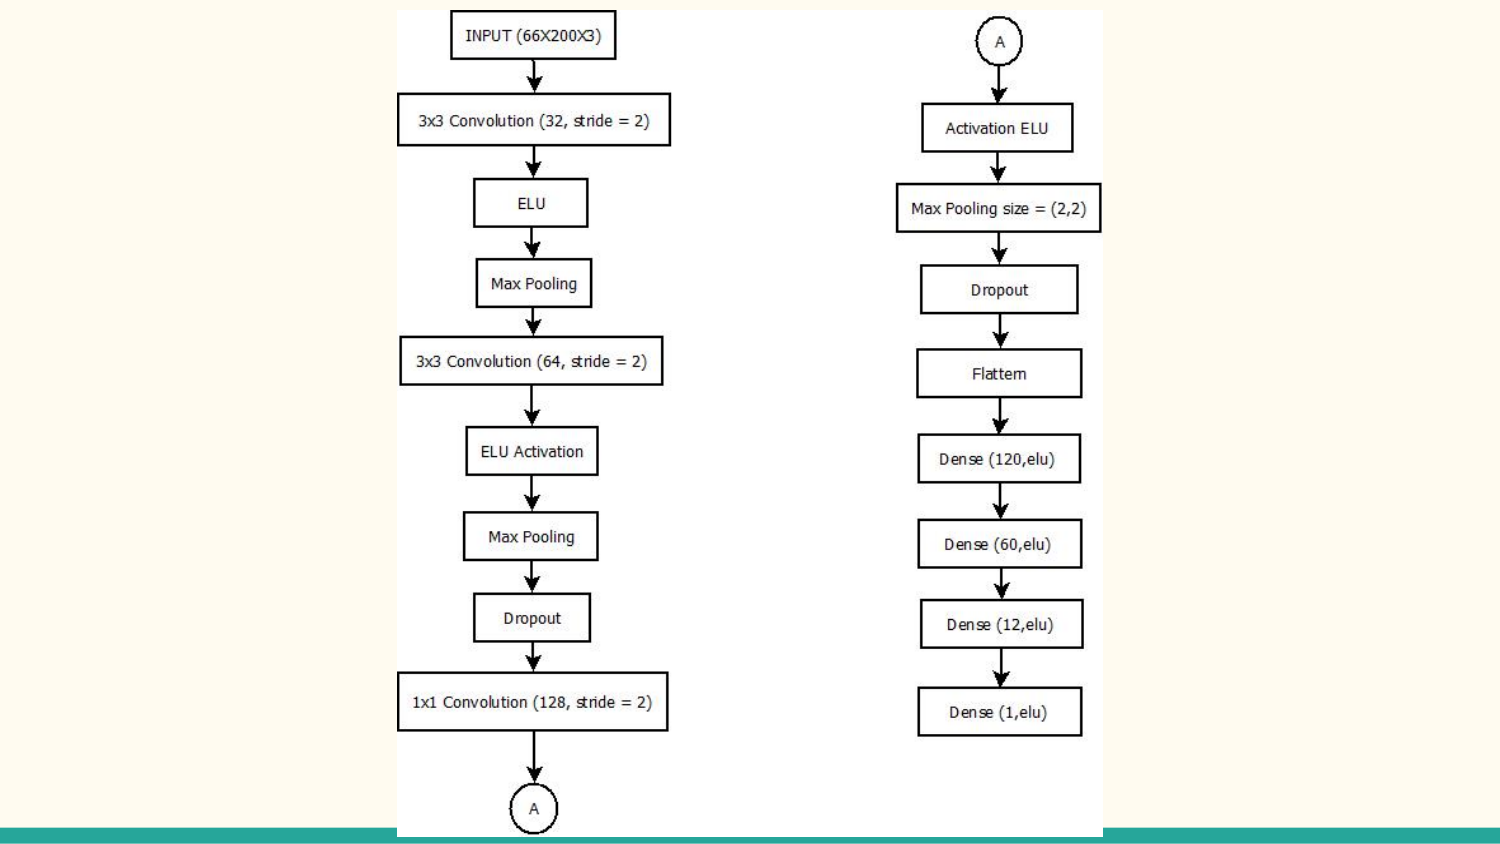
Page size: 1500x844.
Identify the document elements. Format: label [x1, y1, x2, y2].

picture [397, 10, 1103, 838]
